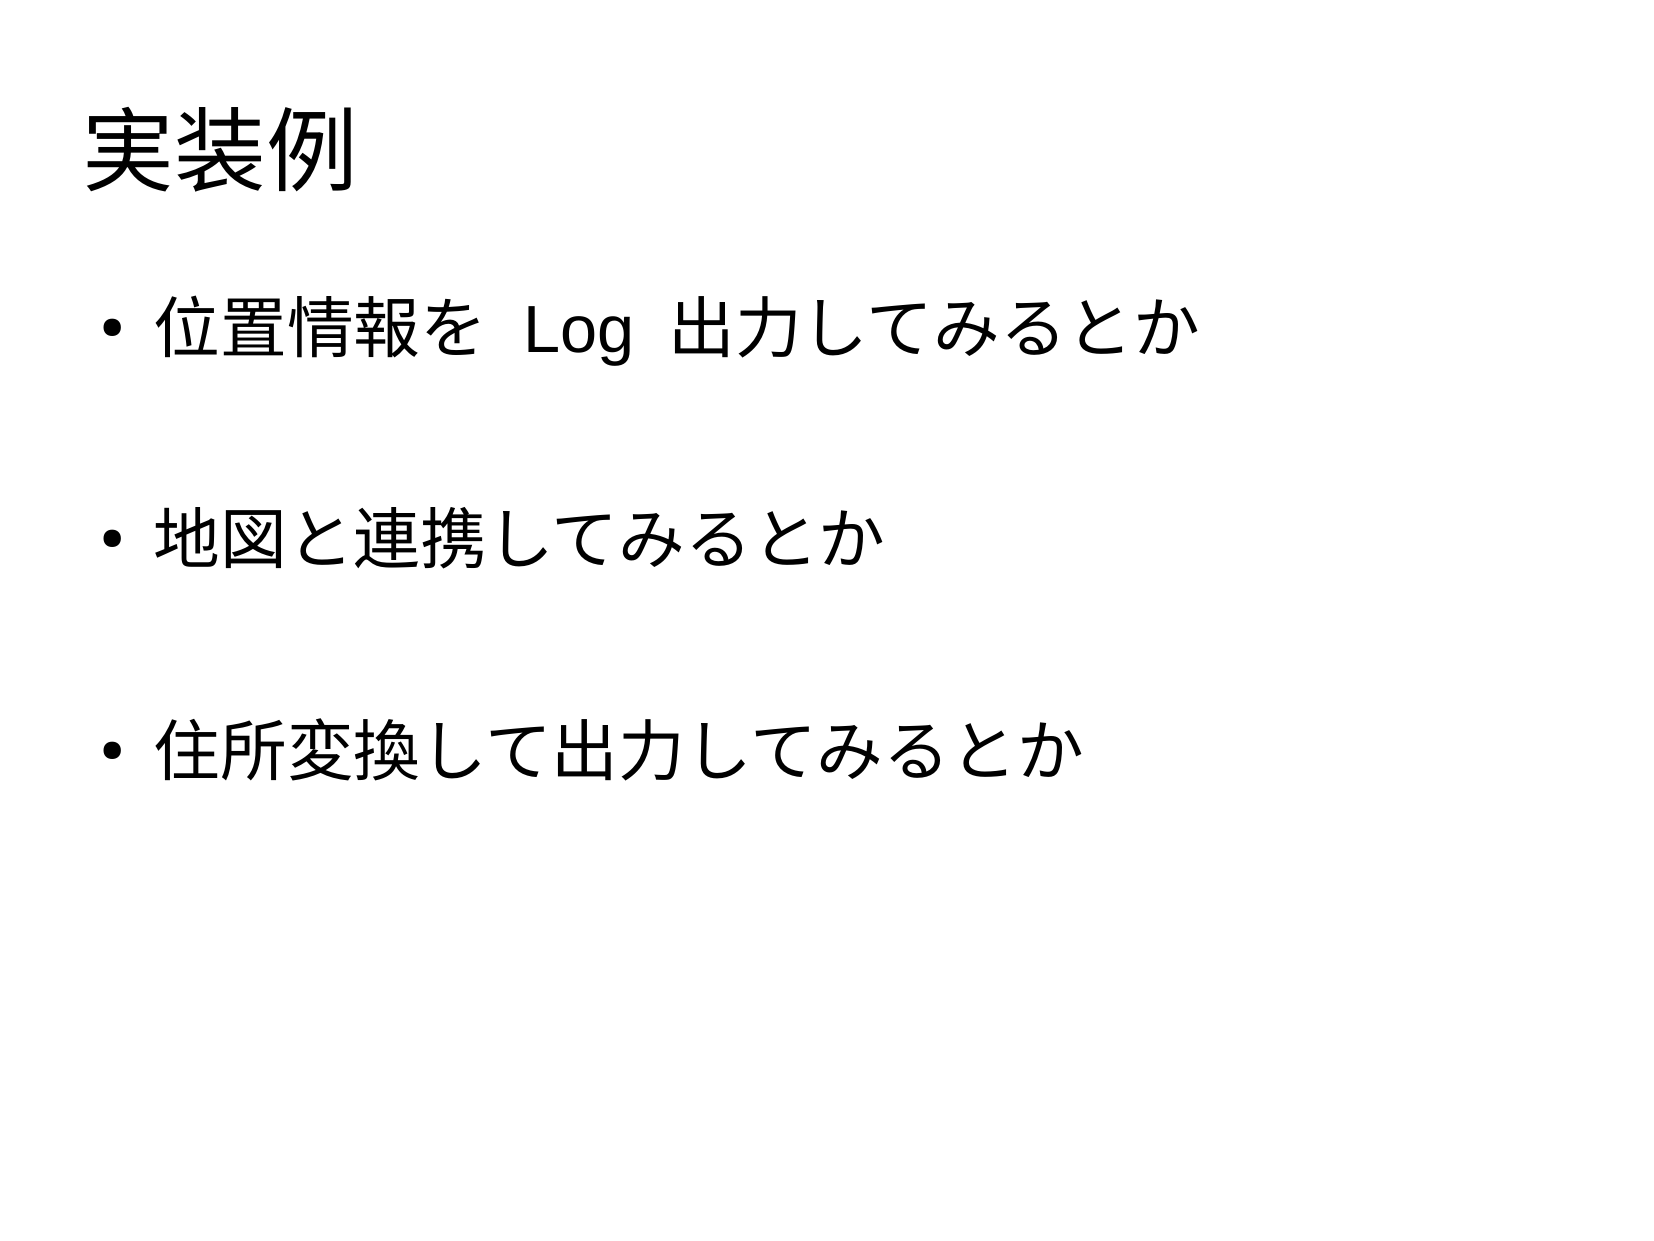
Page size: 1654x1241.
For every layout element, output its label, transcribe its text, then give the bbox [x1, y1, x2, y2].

title 実装例 [82, 56, 1571, 250]
list 位置情報を Log 出力してみるとか 地図と連携してみるとか 住所変換して出力してみるとか [82, 290, 1571, 1109]
